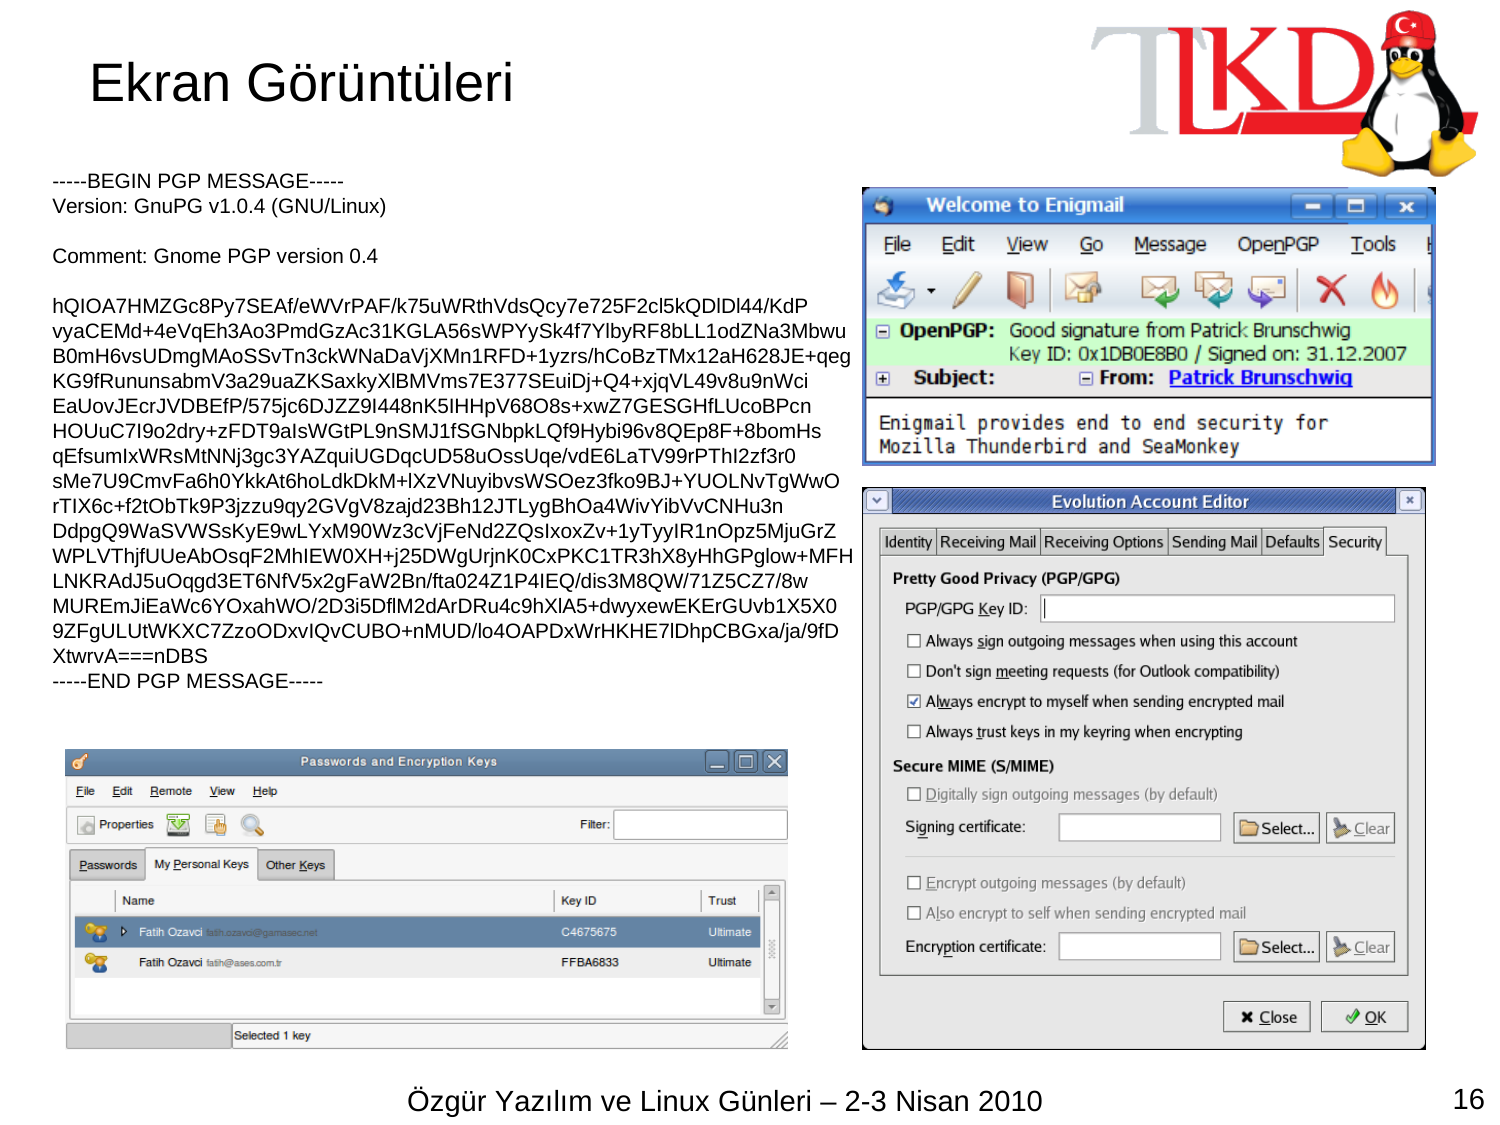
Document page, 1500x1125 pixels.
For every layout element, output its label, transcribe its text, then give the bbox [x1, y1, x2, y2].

title Ekran Görüntüleri [75, 45, 1070, 151]
picture [862, 487, 1426, 1051]
picture [65, 749, 788, 1051]
text_box -----BEGIN PGP MESSAGE----- Version: GnuPG v1.0.4 (GNU/Linux) Comment: Gnome PGP version 0.4 hQIOA7HMZGc8Py7SEAf/eWVrPAF/k75uWRthVdsQcy7e725F2cl5kQDlDl44/KdP vyaCEMd+4eVqEh3Ao3PmdGzAc31KGLA56sWPYySk4f7YlbyRF8bLL1odZNa3Mbwu B0mH6vsUDmgMAoSSvTn3ckWNaDaVjXMn1RFD+1yzrs/hCoBzTMx12aH628JE+qeg KG9fRununsabmV3a29uaZKSaxkyXlBMVms7E377SEuiDj+Q4+xjqVL49v8u9nWci EaUovJEcrJVDBEfP/575jc6DJZZ9I448nK5IHHpV68O8s+xwZ7GESGHfLUcoBPcn HOUuC7I9o2dry+zFDT9aIsWGtPL9nSMJ1fSGNbpkLQf9Hybi96v8QEp8F+8bomHs qEfsumIxWRsMtNNj3gc3YAZquiUGDqcUD58uOssUqe/vdE6LaTV99rPThI2zf3r0 sMe7U9CmvFa6h0YkkAt6hoLdkDkM+lXzVNuyibvsWSOez3fko9BJ+YUOLNvTgWwO rTIX6c+f2tObTk9P3jzzu9qy2GVgV8zajd23Bh12JTLygBhOa4WivYibVvCNHu3n DdpgQ9WaSVWSsKyE9wLYxM90Wz3cVjFeNd2ZQsIxoxZv+1yTyyIR1nOpz5MjuGrZ WPLVThjfUUeAbOsqF2MhIEW0XH+j25DWgUrjnK0CxPKC1TR3hX8yHhGPglow+MFH LNKRAdJ5uOqgd3ET6NfV5x2gFaW2Bn/fta024Z1P4IEQ/dis3M8QW/71Z5CZ7/8w MUREmJiEaWc6YOxahWO/2D3i5DflM2dArDRu4c9hXlA5+dwyxewEKErGUvb1X5X0 9ZFgULUtWKXC7ZzoODxvIQvCUBO+nMUD/lo4OAPDxWrHKHE7lDhpCBGxa/ja/9fD XtwrvA===nDBS -----END PGP MESSAGE----- [37, 160, 1036, 724]
picture [1036, 0, 1491, 466]
